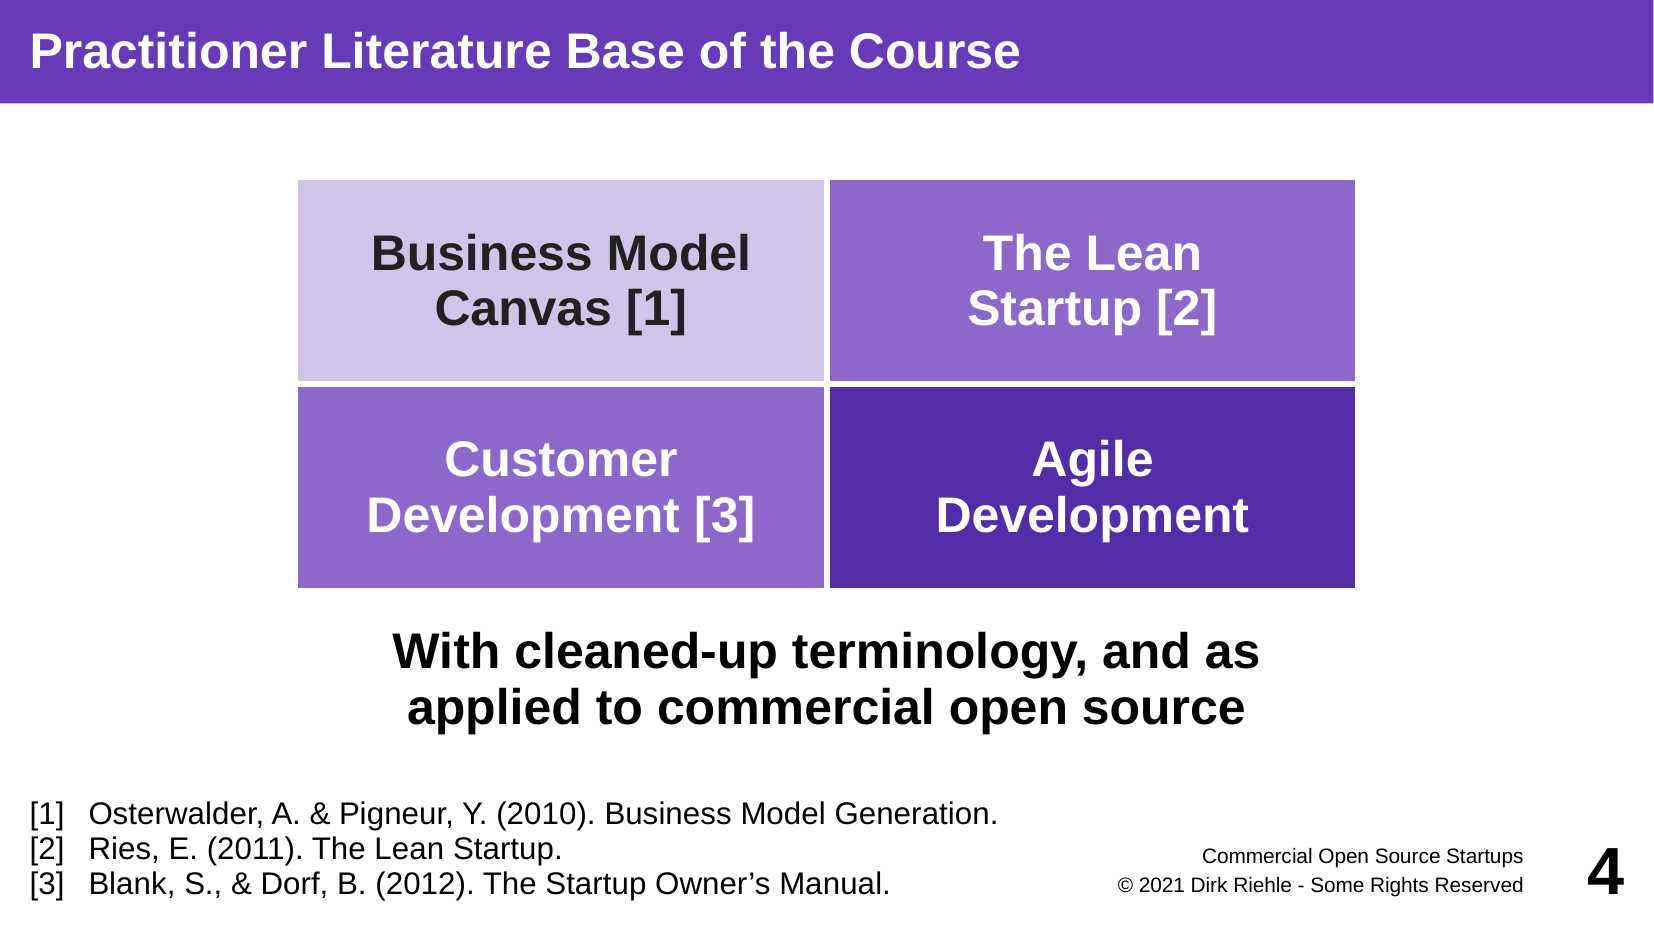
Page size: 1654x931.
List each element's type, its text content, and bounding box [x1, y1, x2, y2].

text_box [1] Osterwalder, A. & Pigneur, Y. (2010). Business Model Generation. [2] Ries, E. (2011). The Lean Startup. [3] Blank, S., & Dorf, B. (2012). The Startup Owner’s Manual. [0, 752, 1063, 931]
title Practitioner Literature Base of the Course [0, 0, 1654, 104]
text_box The Lean Startup [2] [826, 177, 1359, 383]
text_box Business Model Canvas [1] [295, 177, 826, 383]
text_box With cleaned-up terminology, and as applied to commercial open source [295, 590, 1359, 768]
text_box Agile Development [826, 383, 1359, 590]
text_box Customer Development [3] [295, 383, 826, 590]
